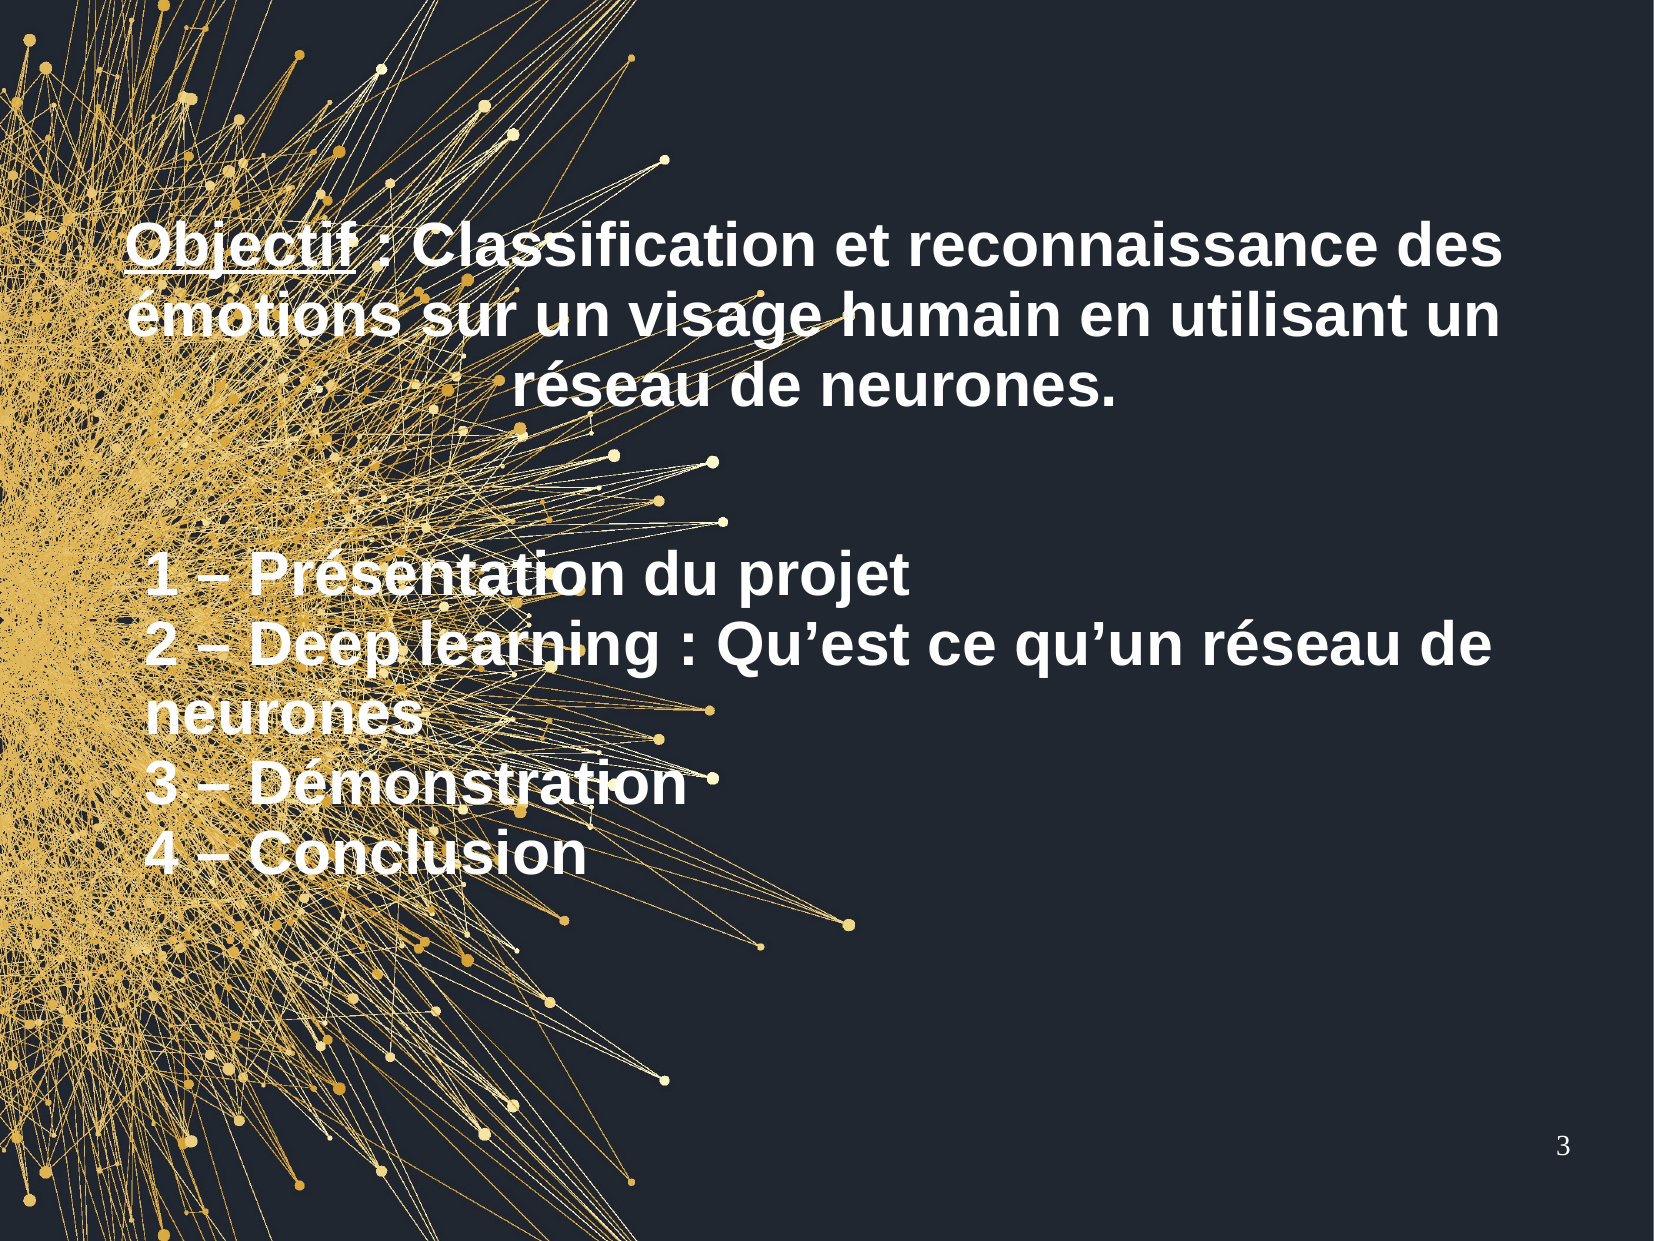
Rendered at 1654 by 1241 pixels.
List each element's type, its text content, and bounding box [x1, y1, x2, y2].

picture [0, 0, 1654, 1241]
text_box 1 – Présentation du projet 2 – Deep learning : Qu’est ce qu’un réseau de neurones 3 – Démonstration 4 – Conclusion [129, 531, 1536, 938]
title Objectif : Classification et reconnaissance des émotions sur un visage humain en utilisant un réseau de neurones. [70, 82, 1559, 650]
